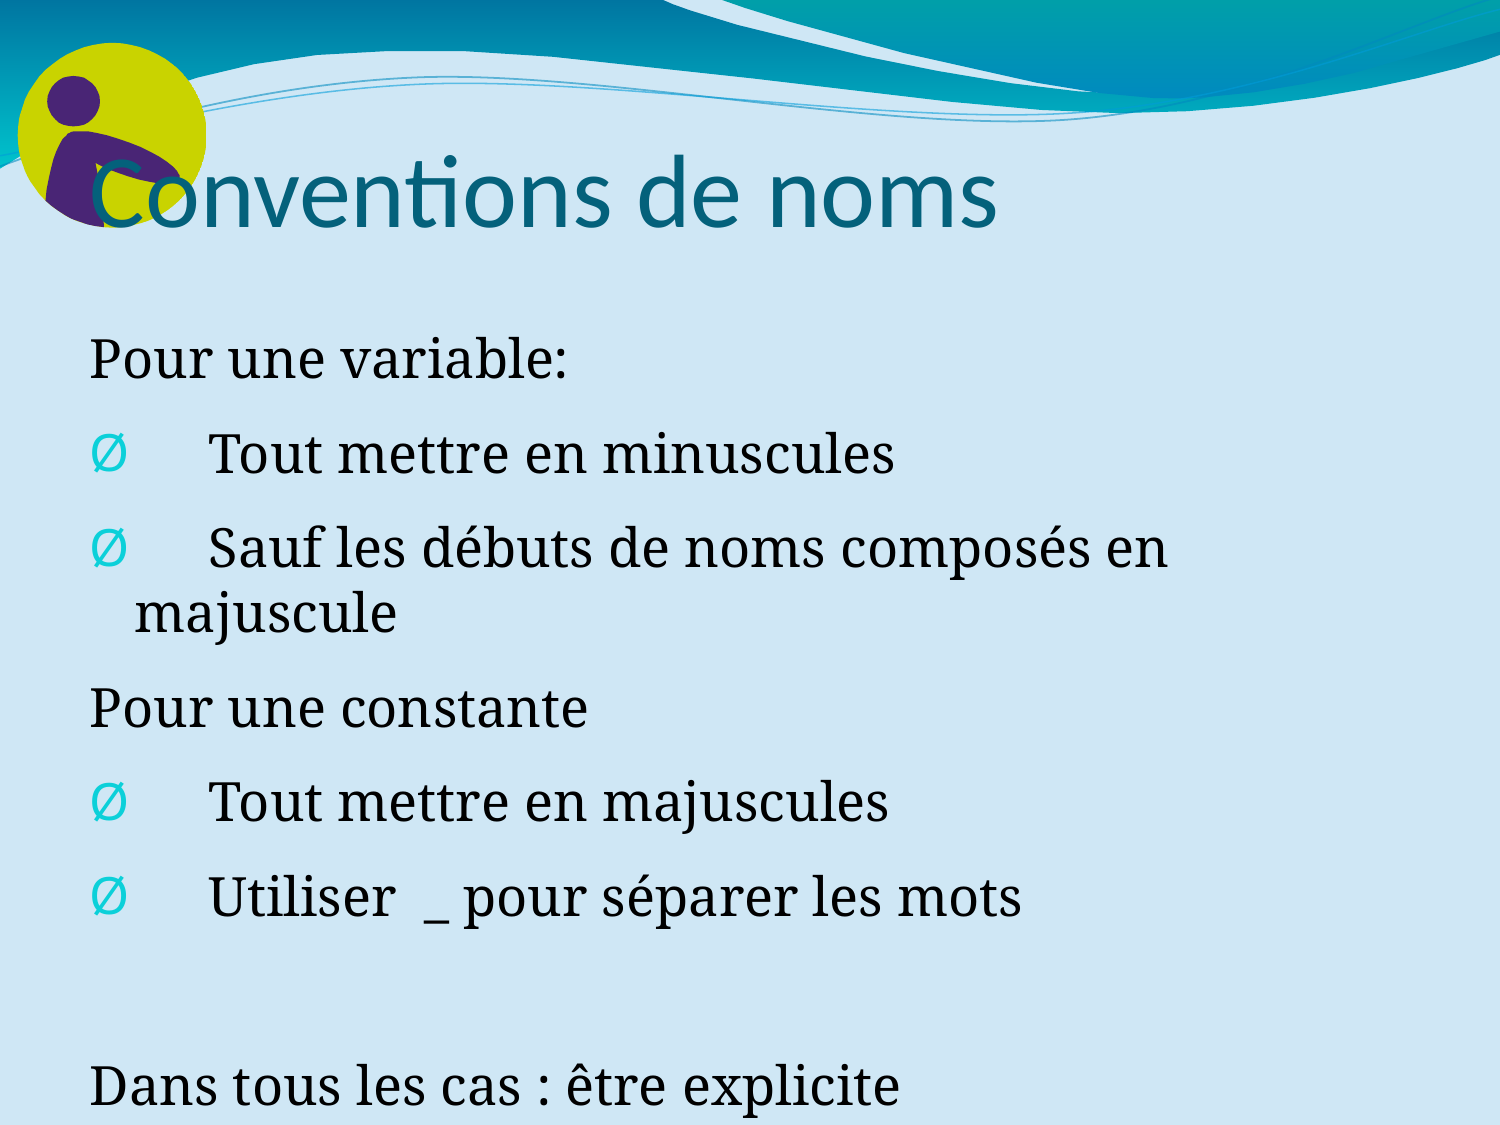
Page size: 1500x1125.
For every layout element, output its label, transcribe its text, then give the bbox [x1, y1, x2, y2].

list Pour une variable: Tout mettre en minuscules Sauf les débuts de noms composés en majuscule Pour une constante Tout mettre en majuscules Utiliser _ pour séparer les mots Dans tous les cas : être explicite (sauf abréviations courantes) [75, 317, 1425, 1038]
title Conventions de noms [75, 115, 1425, 303]
